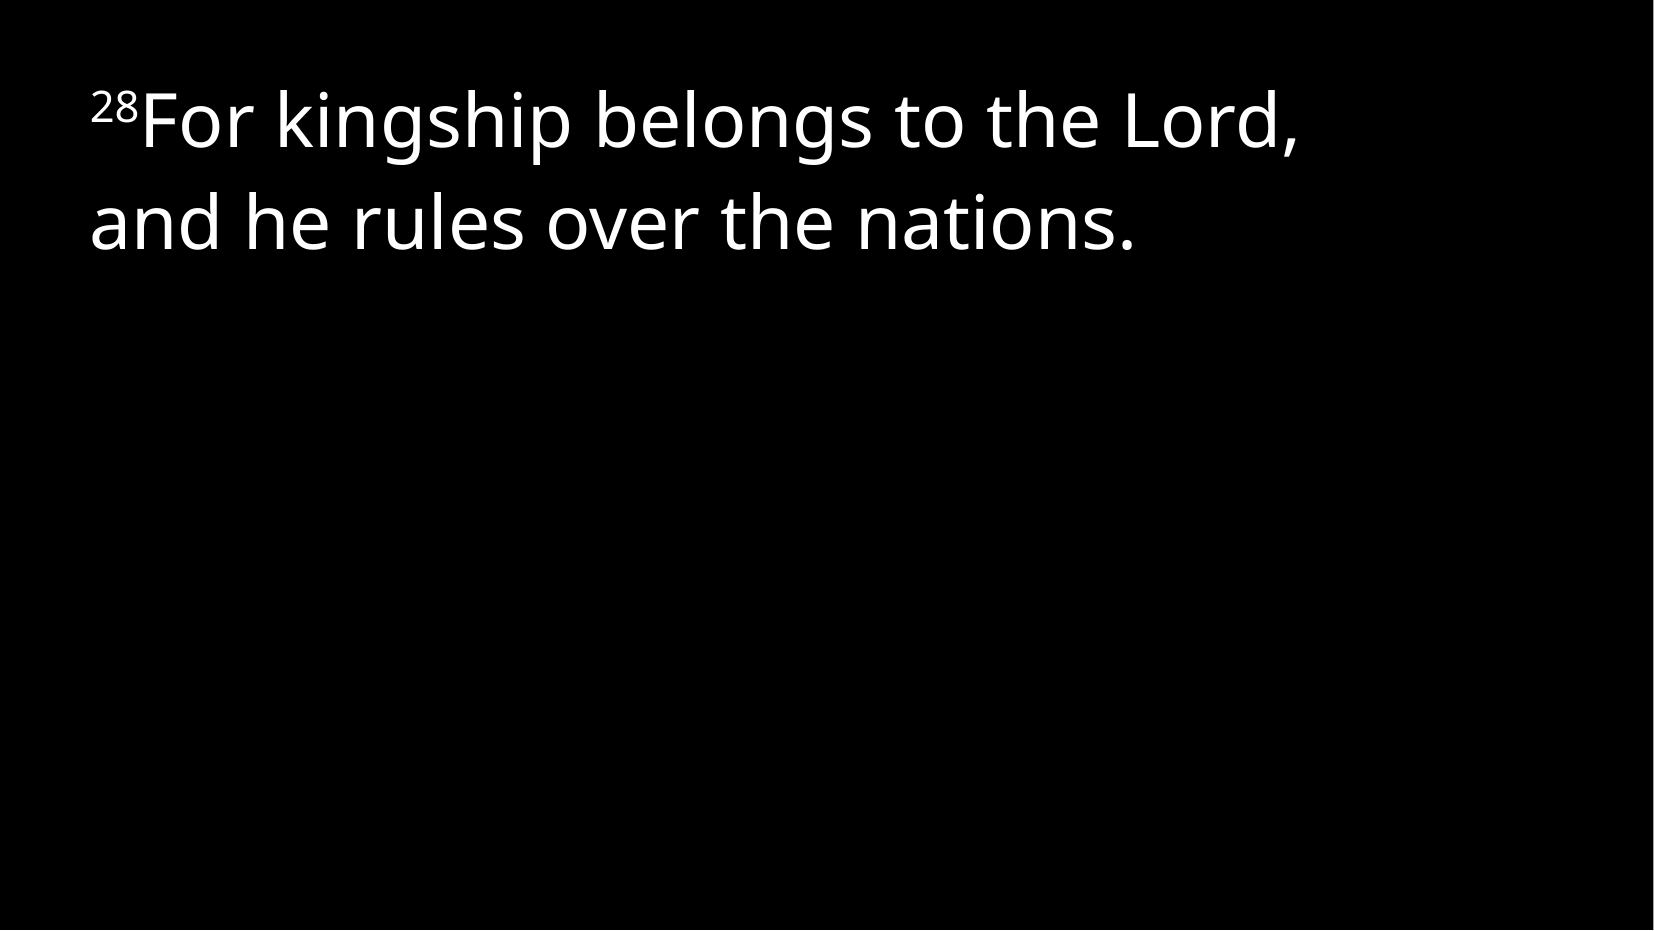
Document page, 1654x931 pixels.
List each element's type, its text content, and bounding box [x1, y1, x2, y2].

text_box 28For kingship belongs to the Lord, and he rules over the nations. [75, 60, 1576, 286]
